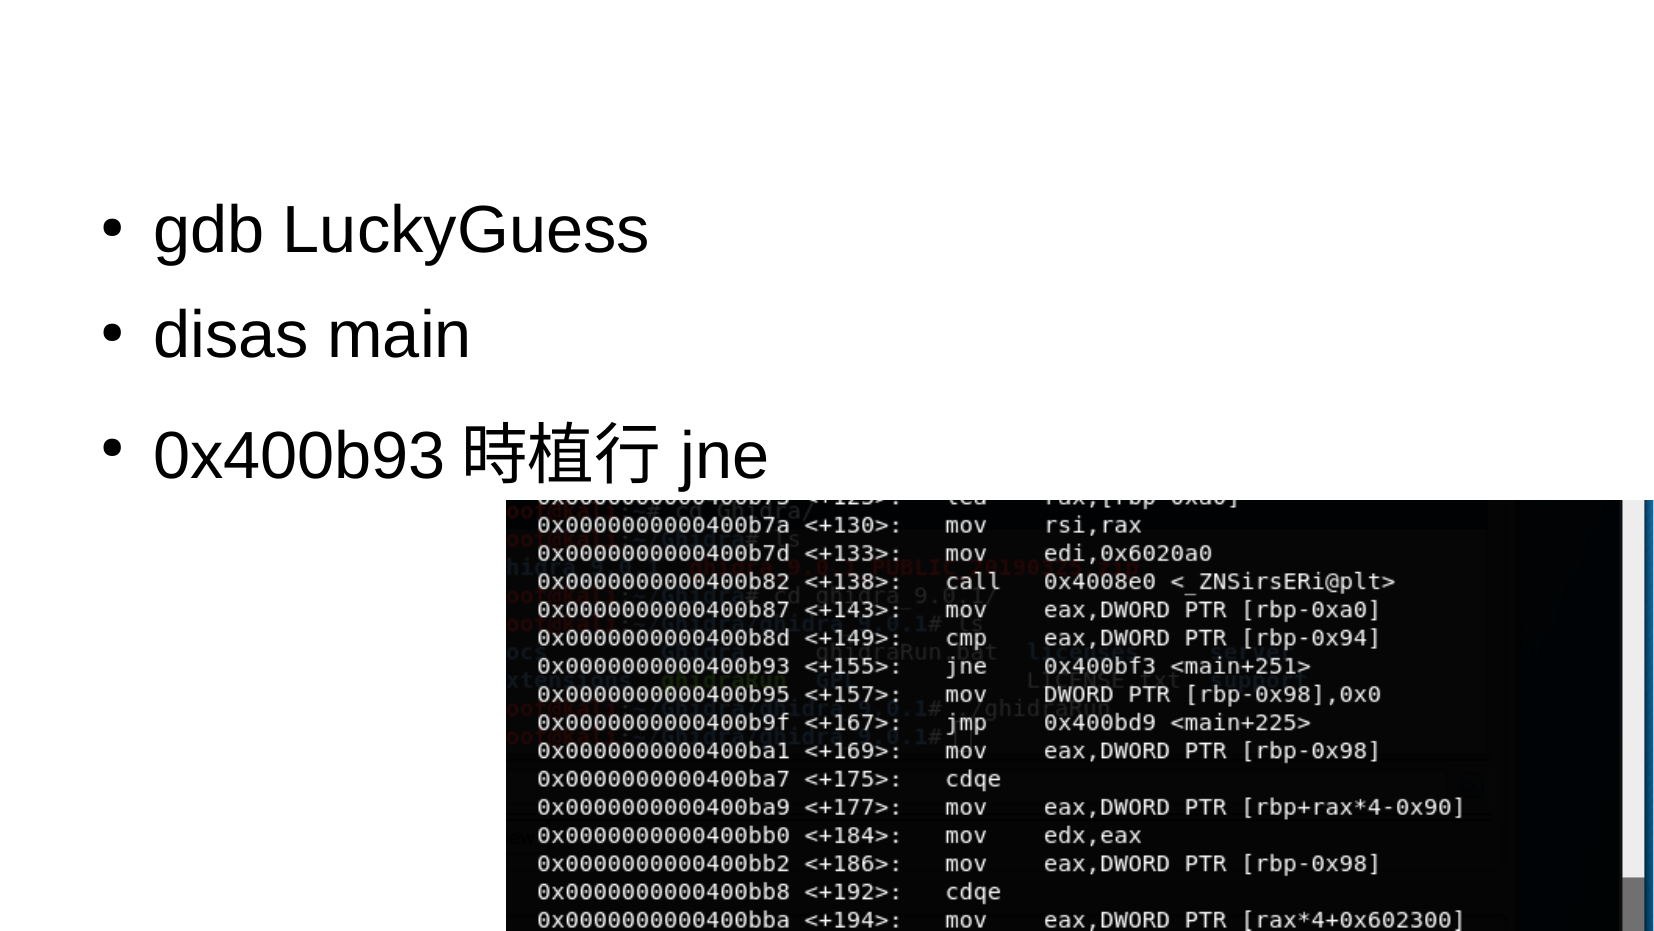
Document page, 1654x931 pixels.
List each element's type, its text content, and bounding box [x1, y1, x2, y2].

list gdb LuckyGuess disas main 0x400b93時植行jne [82, 192, 1571, 732]
picture [506, 500, 1654, 931]
